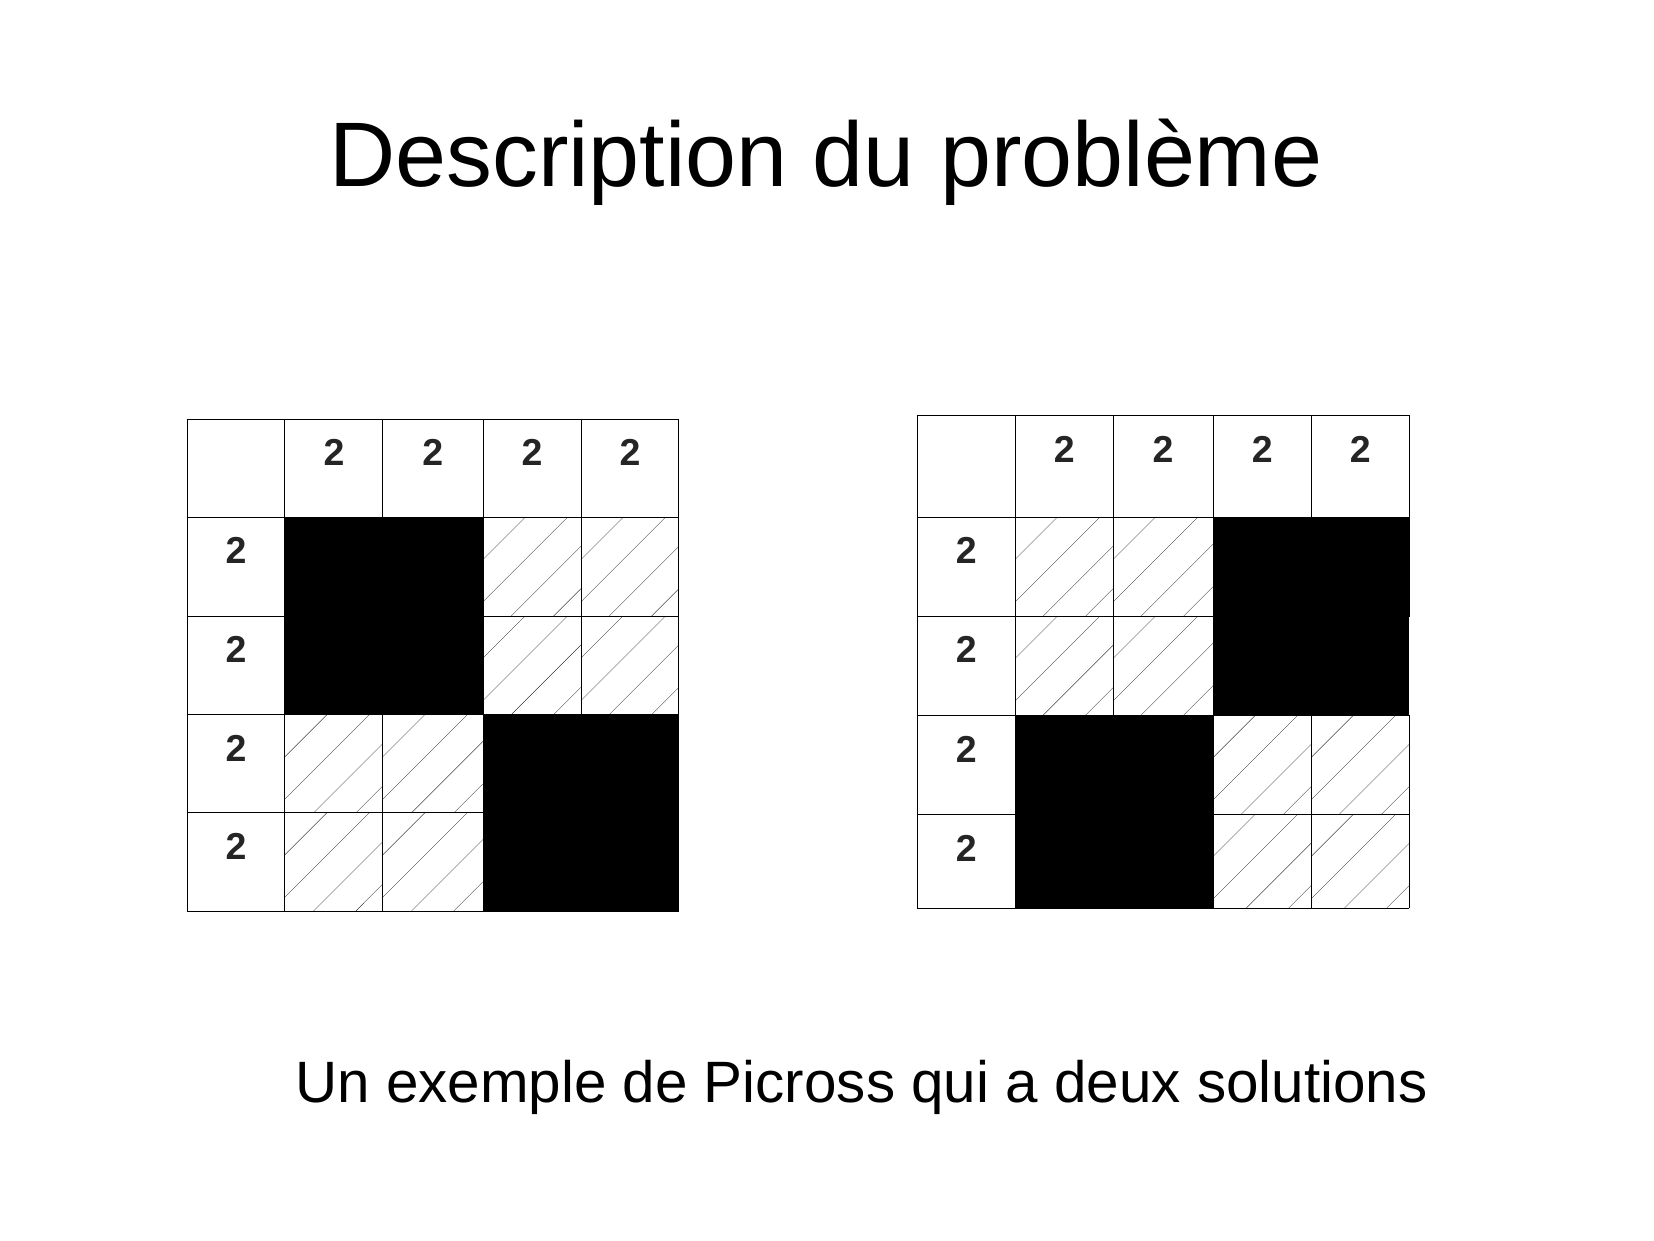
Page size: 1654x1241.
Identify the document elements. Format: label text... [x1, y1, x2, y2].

table_header 2 [1214, 416, 1311, 517]
table_cell 2 [918, 815, 1015, 908]
table_cell [1016, 815, 1113, 908]
table_cell [484, 715, 581, 812]
table_header [188, 420, 284, 517]
table_cell [484, 813, 581, 911]
table_cell [383, 617, 483, 714]
table_cell [285, 518, 382, 616]
table_header 2 [1312, 416, 1409, 517]
table_cell [383, 715, 483, 812]
table_cell [1114, 617, 1213, 715]
table_cell [383, 813, 483, 911]
table_header 2 [285, 420, 382, 517]
text_box Un exemple de Picross qui a deux solutions [271, 1039, 1453, 1120]
table_cell [1016, 617, 1113, 715]
table_cell [285, 813, 382, 911]
table_cell [1214, 518, 1311, 616]
table_cell [484, 518, 581, 616]
table_cell [1214, 716, 1311, 814]
table_cell [1312, 518, 1409, 616]
table_cell [484, 617, 581, 714]
table_header 2 [484, 420, 581, 517]
table_cell 2 [918, 518, 1015, 616]
table_cell [1114, 716, 1213, 814]
table_cell 2 [188, 813, 284, 911]
table_header 2 [383, 420, 483, 517]
table_cell [1114, 518, 1213, 616]
table_cell [1016, 716, 1113, 814]
table_cell [1312, 617, 1409, 715]
table_cell [582, 518, 678, 616]
table_header 2 [1016, 416, 1113, 517]
table_cell [1312, 716, 1409, 814]
table_cell [1016, 518, 1113, 616]
table_cell 2 [188, 518, 284, 616]
table_cell [1214, 617, 1311, 715]
table_cell [1214, 815, 1311, 908]
table_cell [582, 813, 679, 911]
table_cell 2 [188, 617, 284, 714]
title Description du problème [82, 49, 1571, 257]
table_cell [582, 617, 678, 714]
table_cell [285, 617, 382, 714]
table_cell [582, 715, 679, 812]
table_header [918, 416, 1015, 517]
table_header 2 [1114, 416, 1213, 517]
table_cell [1114, 815, 1213, 908]
table_header 2 [582, 420, 678, 517]
table_cell 2 [918, 716, 1015, 814]
table_cell [383, 518, 483, 616]
table_cell 2 [918, 617, 1015, 715]
table_cell [285, 715, 382, 812]
table_cell [1312, 815, 1409, 908]
table_cell 2 [188, 715, 284, 812]
